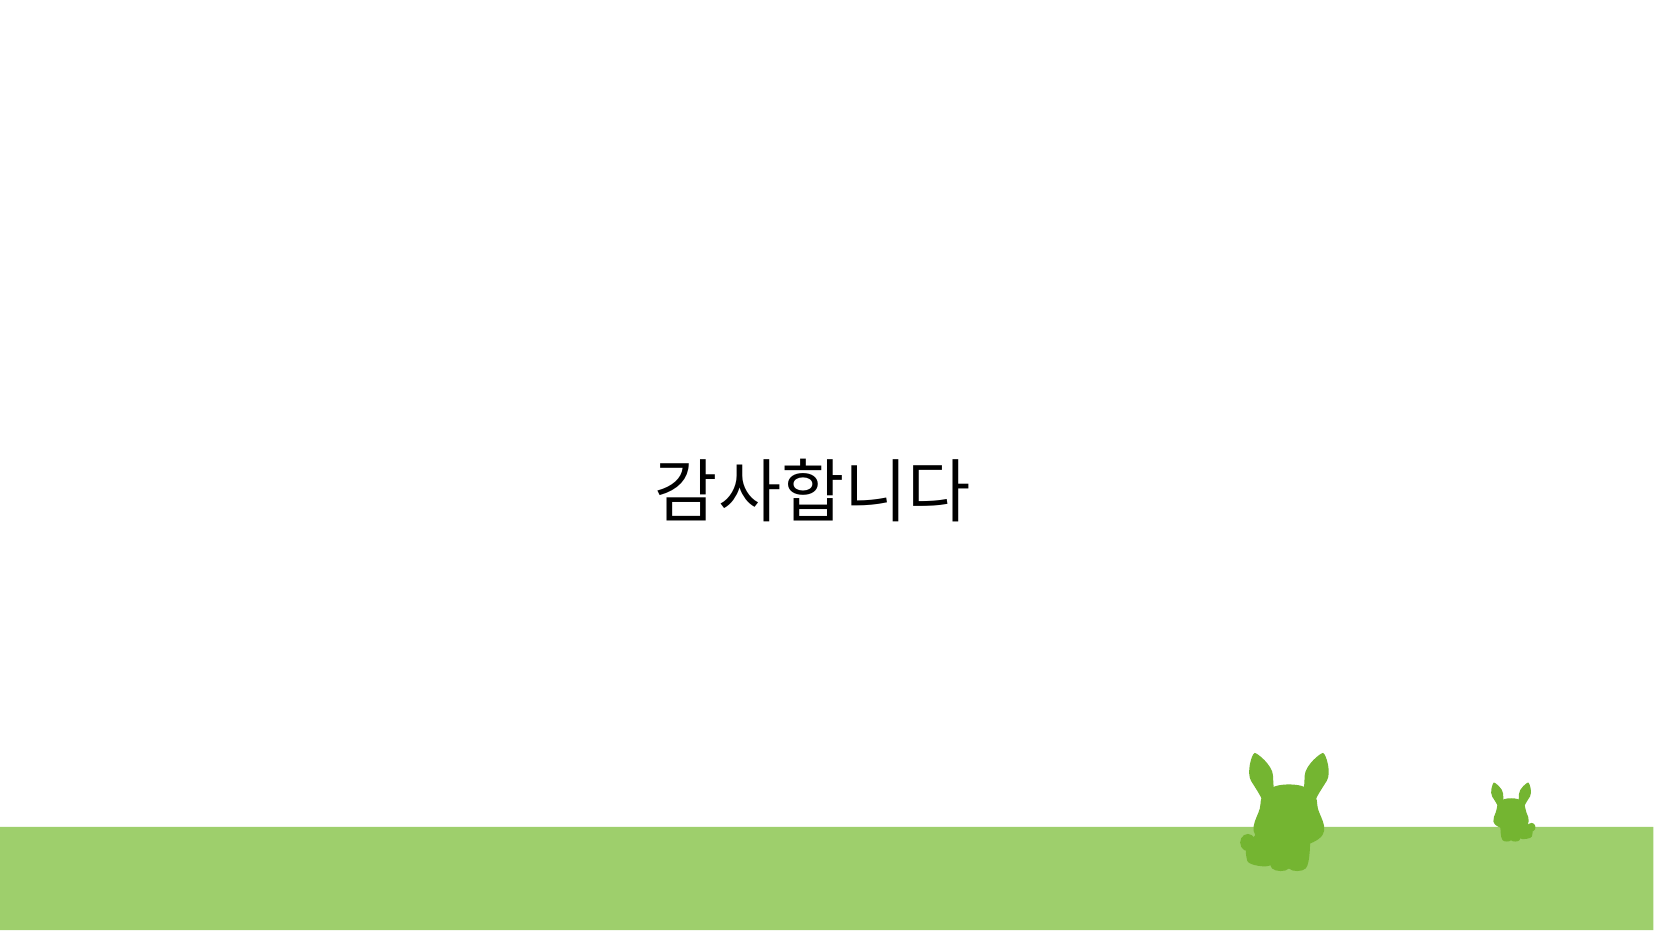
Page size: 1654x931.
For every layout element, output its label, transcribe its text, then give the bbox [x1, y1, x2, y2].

title 감사합니다 [75, 412, 1552, 561]
